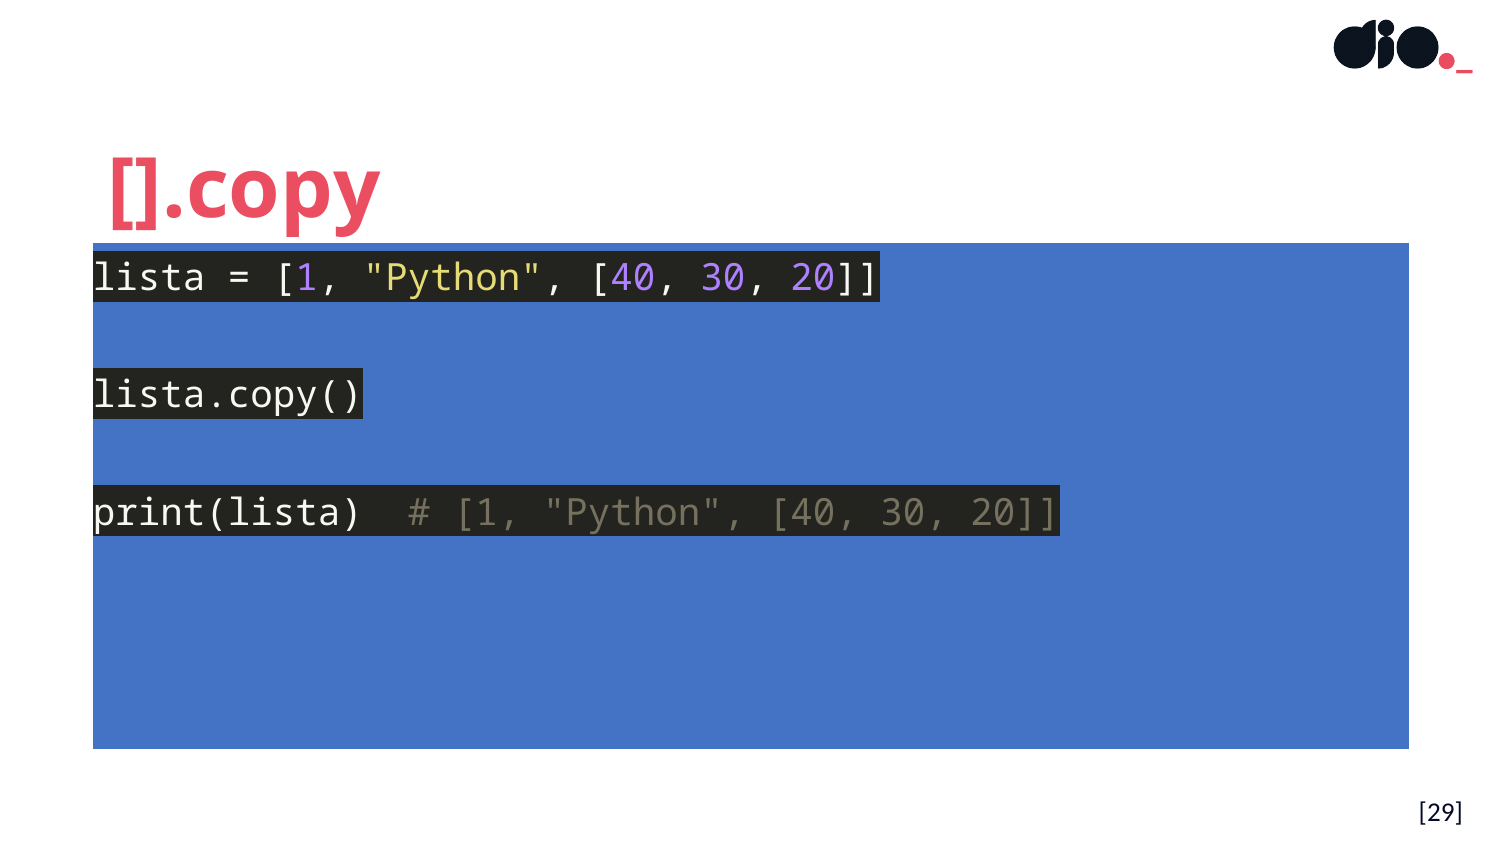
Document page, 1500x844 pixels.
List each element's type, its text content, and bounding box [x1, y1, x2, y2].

table_header lista = [1, "Python", [40, 30, 20]] lista.copy() print(lista) # [1, "Python", [40, 30, 20]] [93, 243, 1409, 749]
text_box [] [1403, 779, 1494, 844]
text_box [].copy [92, 104, 1408, 243]
